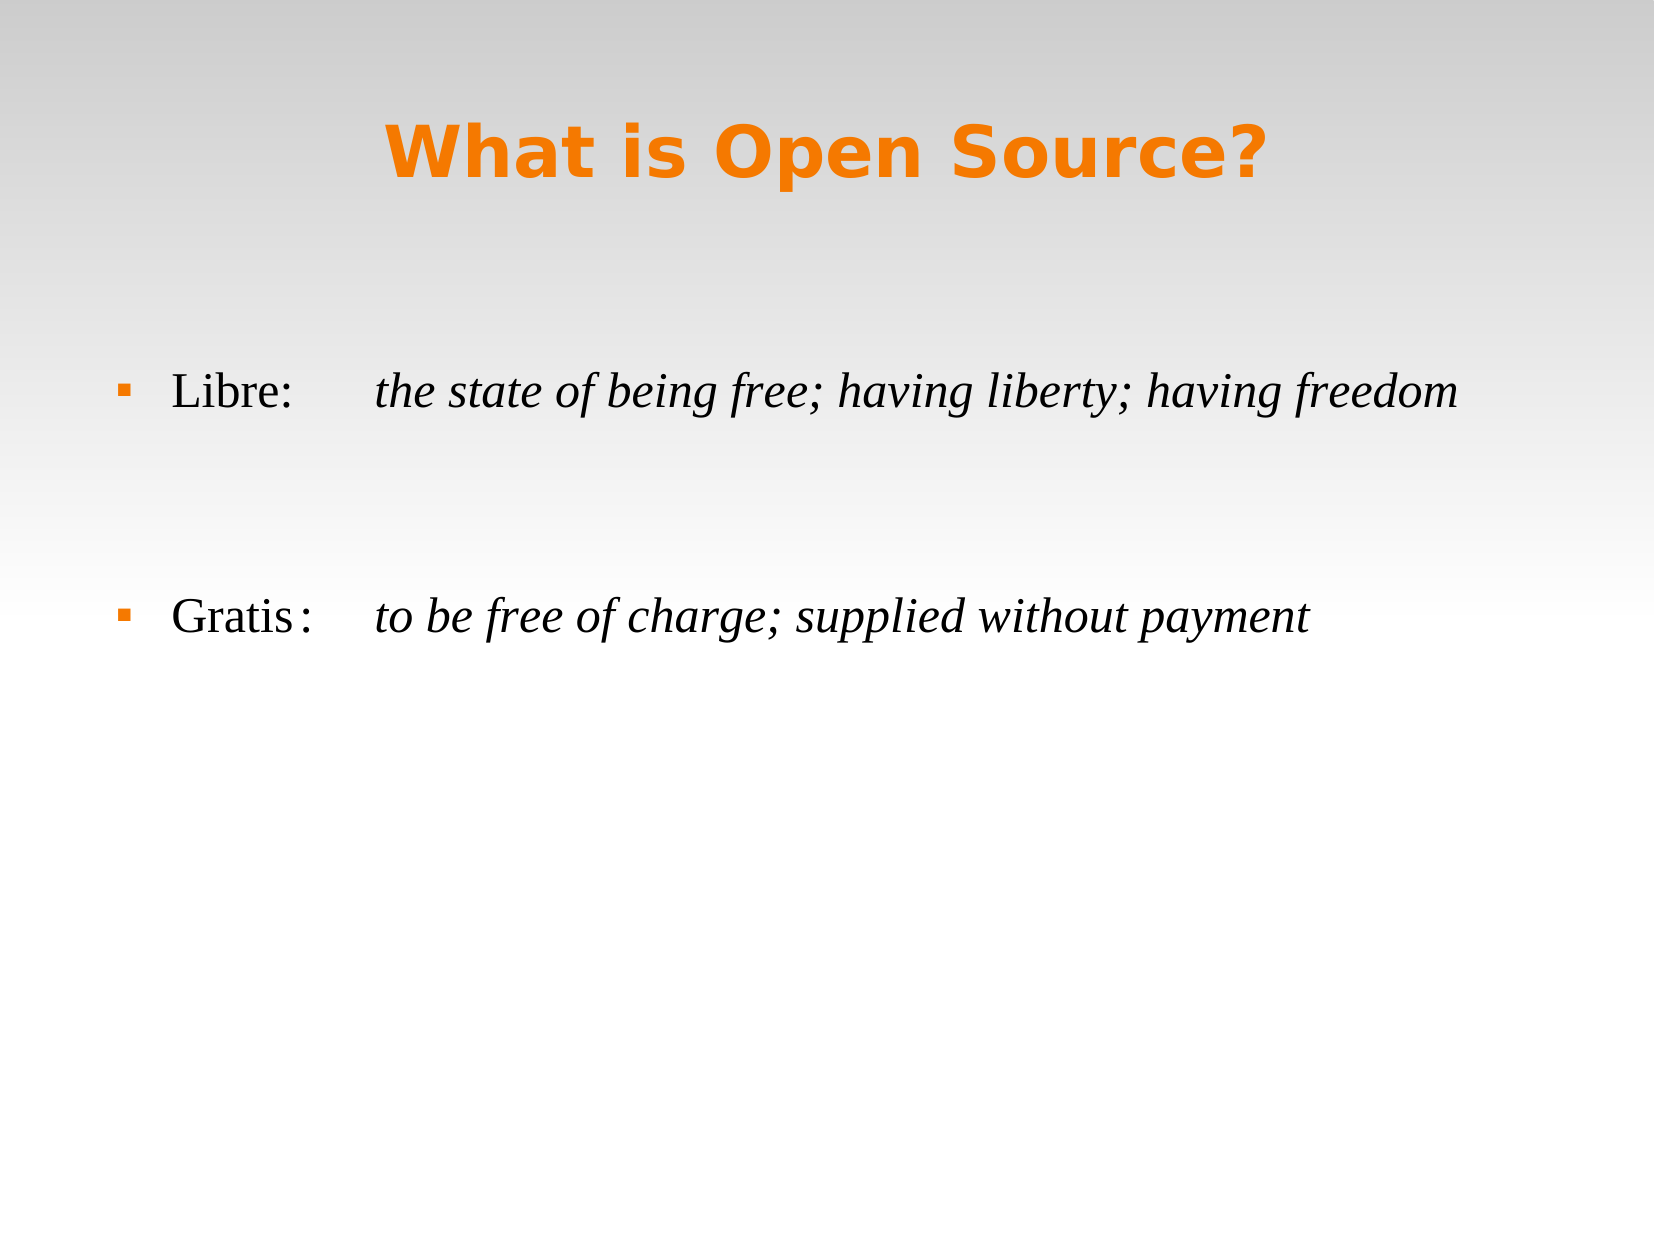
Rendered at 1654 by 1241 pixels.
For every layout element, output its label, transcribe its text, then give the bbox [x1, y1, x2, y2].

list Libre: the state of being free; having liberty; having freedom Gratis : to be free of charge; supplied without payment [82, 290, 1571, 1109]
title What is Open Source? [82, 49, 1571, 257]
